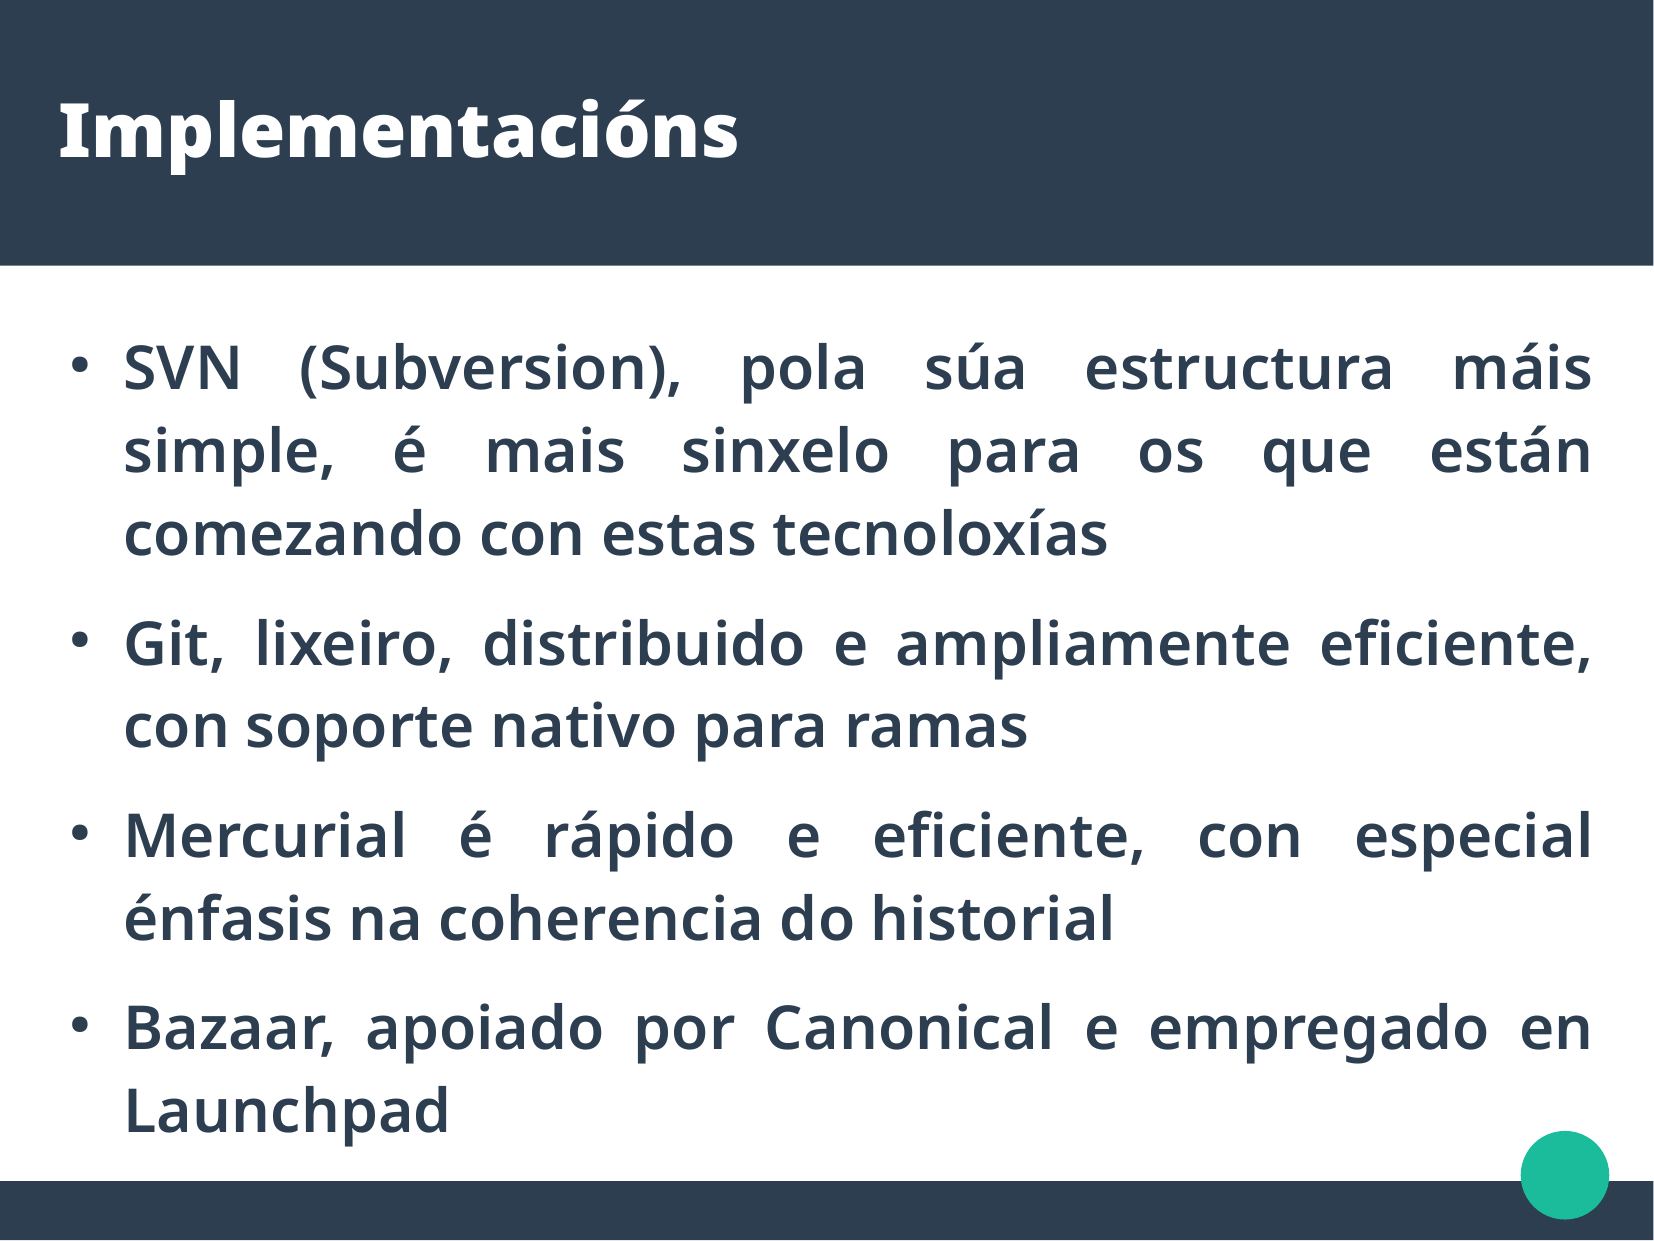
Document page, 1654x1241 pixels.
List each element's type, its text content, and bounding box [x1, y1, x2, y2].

title Implementacións [59, 49, 1595, 207]
list SVN (Subversion), pola súa estructura máis simple, é mais sinxelo para os que están comezando con estas tecnoloxías Git, lixeiro, distribuido e ampliamente eficiente, con soporte nativo para ramas Mercurial é rápido e eficiente, con especial énfasis na coherencia do historial Bazaar, apoiado por Canonical e empregado en Launchpad [59, 324, 1595, 1152]
